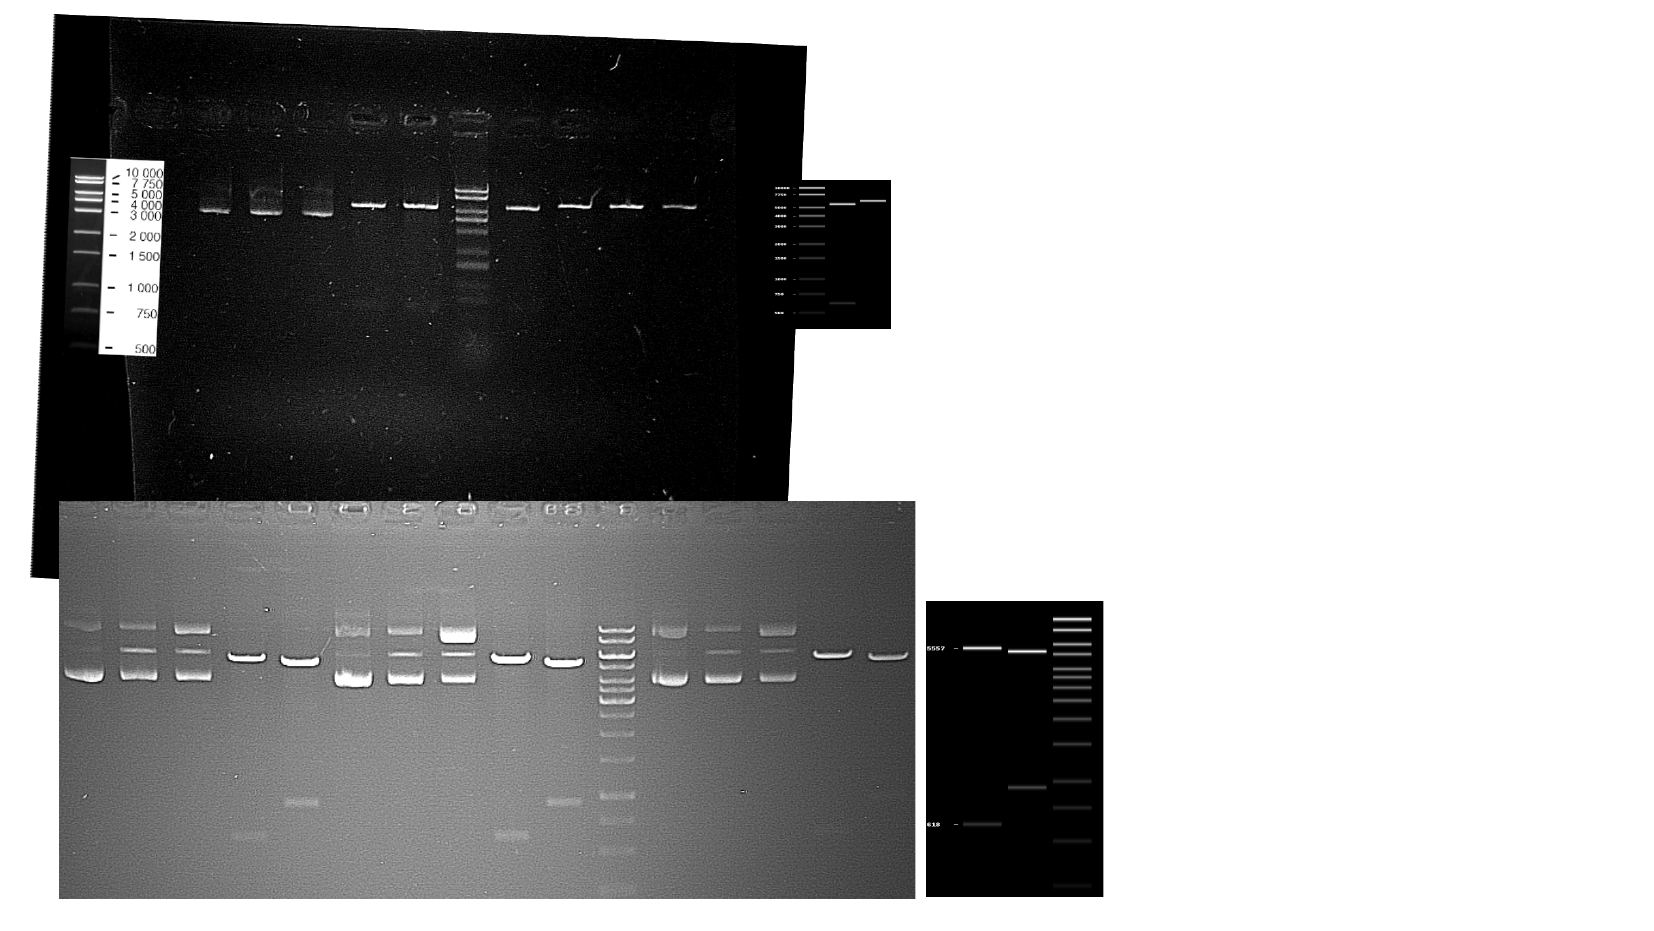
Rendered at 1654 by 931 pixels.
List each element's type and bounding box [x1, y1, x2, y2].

picture [926, 601, 1104, 897]
picture [29, 13, 916, 899]
